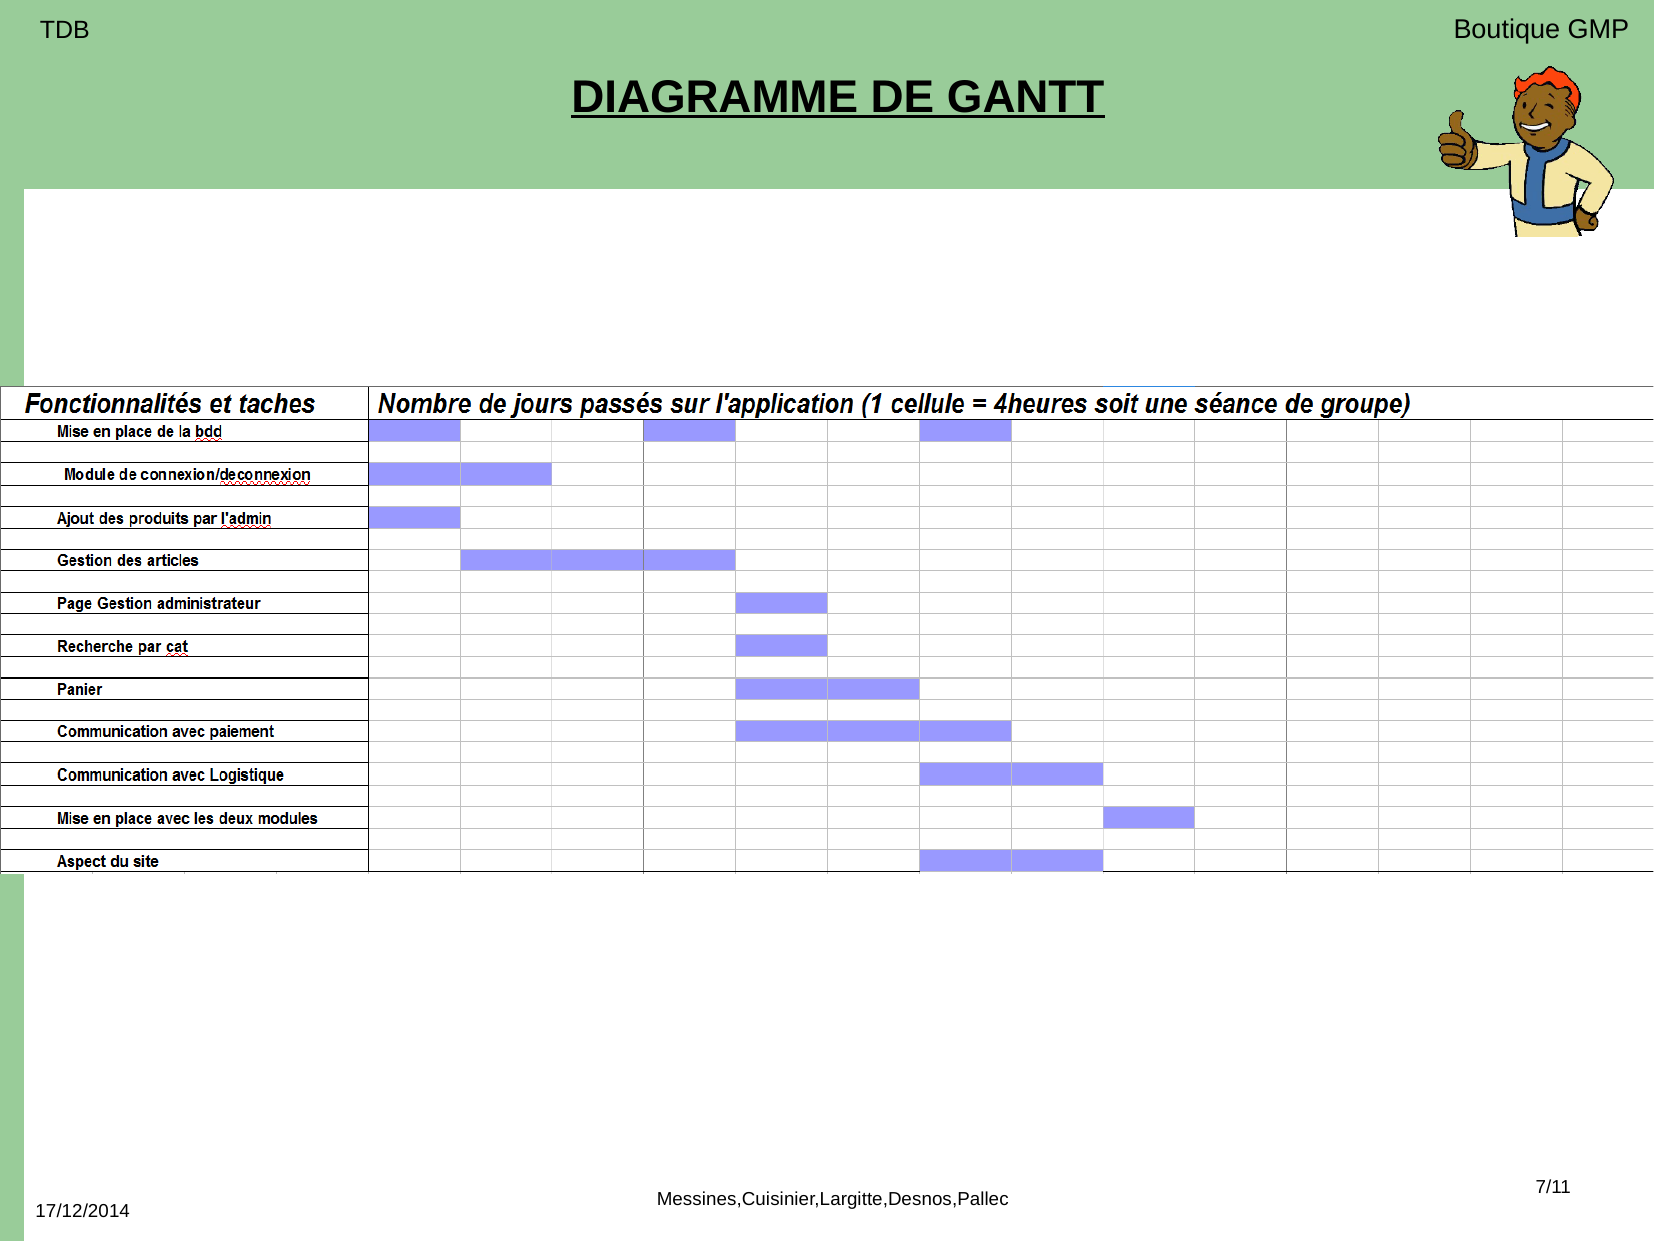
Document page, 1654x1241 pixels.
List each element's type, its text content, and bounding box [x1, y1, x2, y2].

text_box DIAGRAMME DE GANTT [556, 63, 1278, 130]
text_box [0, 875, 24, 1241]
text_box TDB [23, 11, 107, 48]
text_box Messines,Cuisinier,Largitte,Desnos,Pallec [625, 1169, 1040, 1229]
text_box 7/11 [1464, 1157, 1642, 1217]
text_box Boutique GMP [1429, 0, 1654, 60]
text_box 17/12/2014 [24, 1192, 154, 1229]
text_box [0, 0, 1429, 386]
picture [1417, 46, 1654, 260]
picture [0, 386, 1654, 875]
